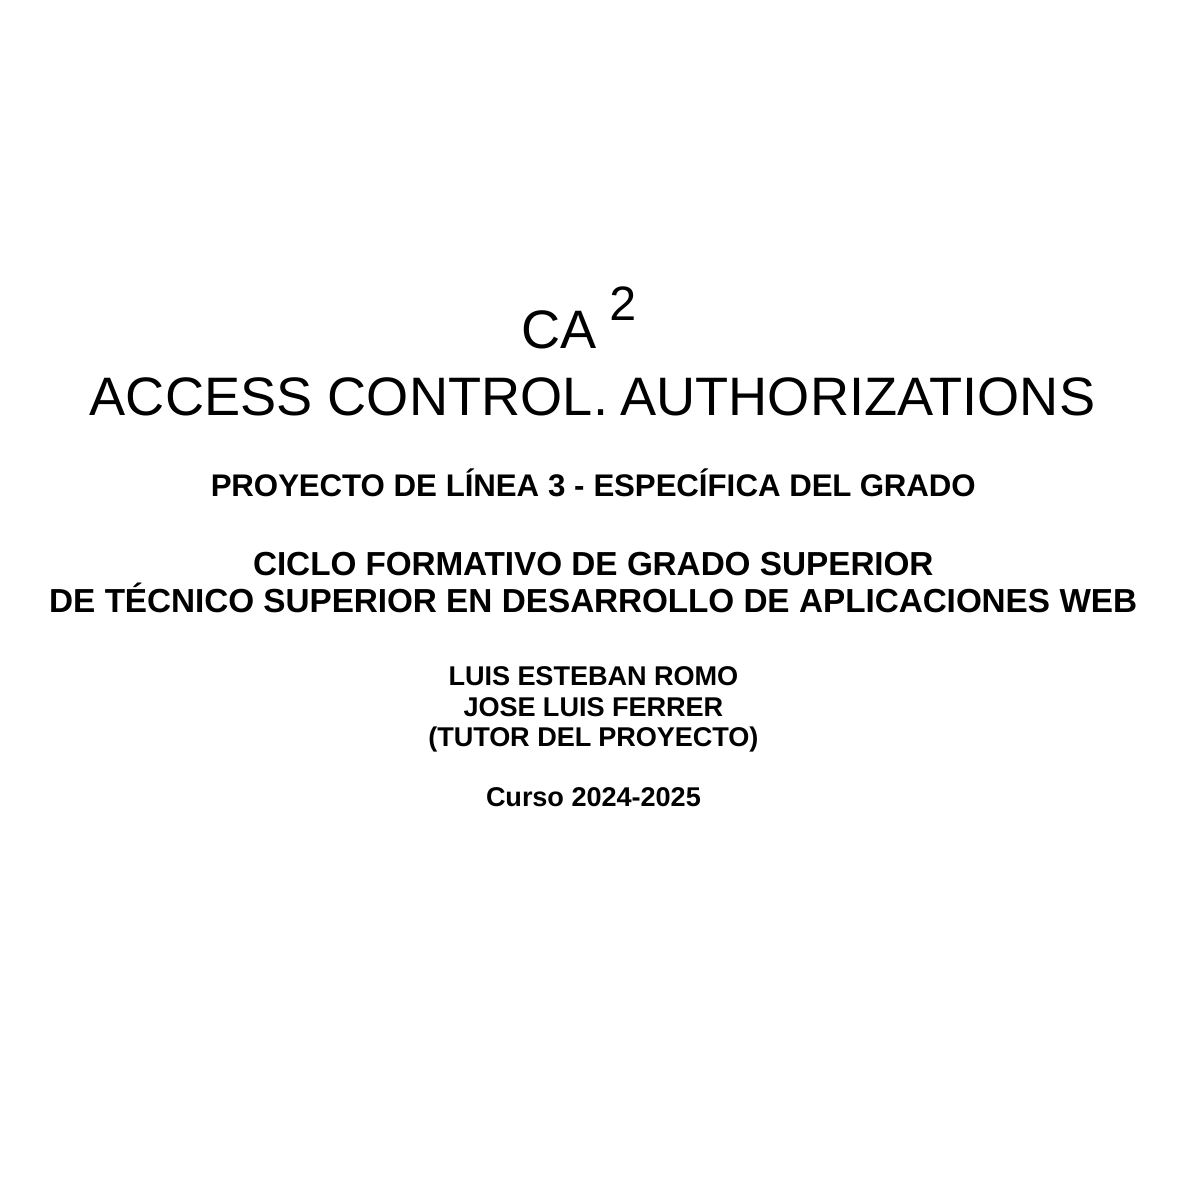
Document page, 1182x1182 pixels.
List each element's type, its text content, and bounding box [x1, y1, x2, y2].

text_box CA 2 access control. authorizations Proyecto de Línea 3 - Específica del grado Ciclo Formativo de Grado Superior de Técnico Superior en Desarrollo de Aplicaciones Web Luis Esteban Romo Jose Luis Ferrer (tutor del proyecto) Curso 2024-2025 [0, 265, 1182, 1093]
